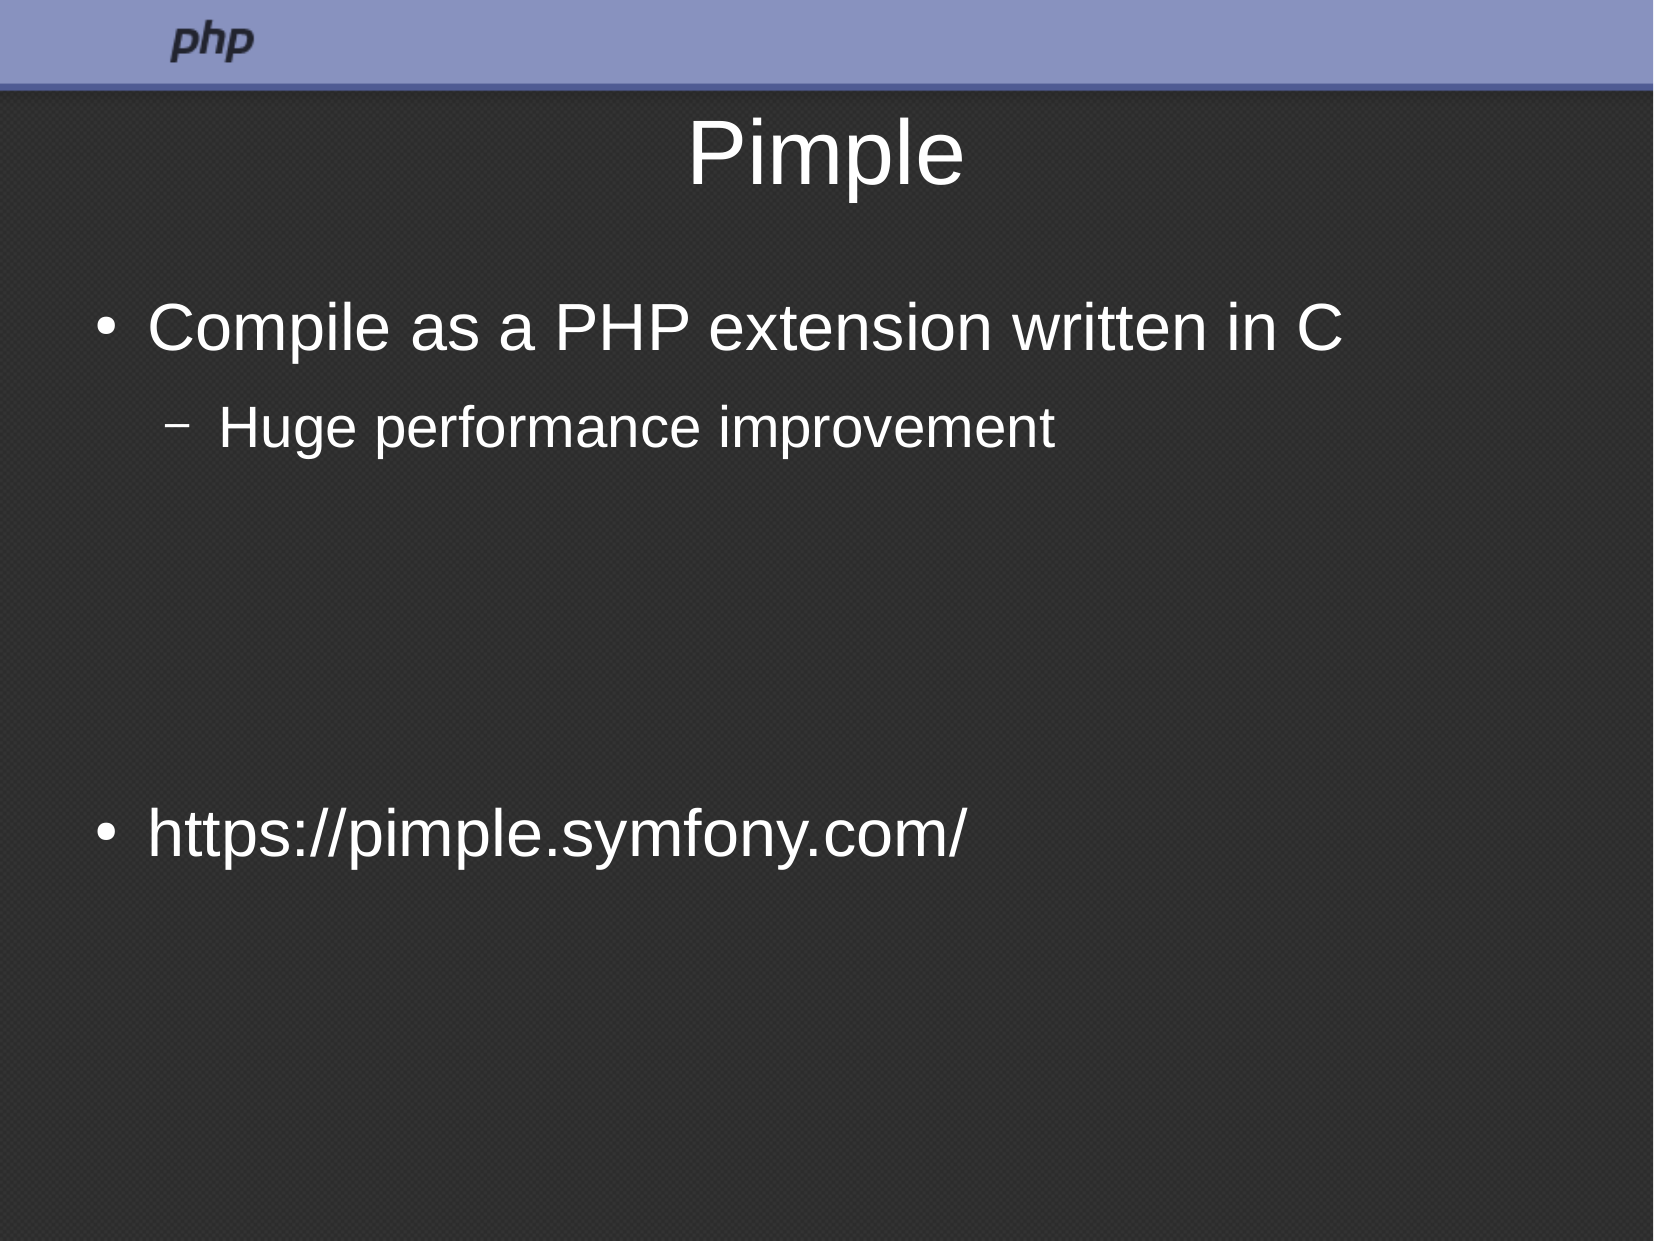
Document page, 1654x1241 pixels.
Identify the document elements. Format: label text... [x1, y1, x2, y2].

list Compile as a PHP extension written in C Huge performance improvement https://pimple.symfony.com/ [76, 290, 1565, 1010]
picture [0, 0, 1654, 1241]
title Pimple [82, 49, 1571, 257]
